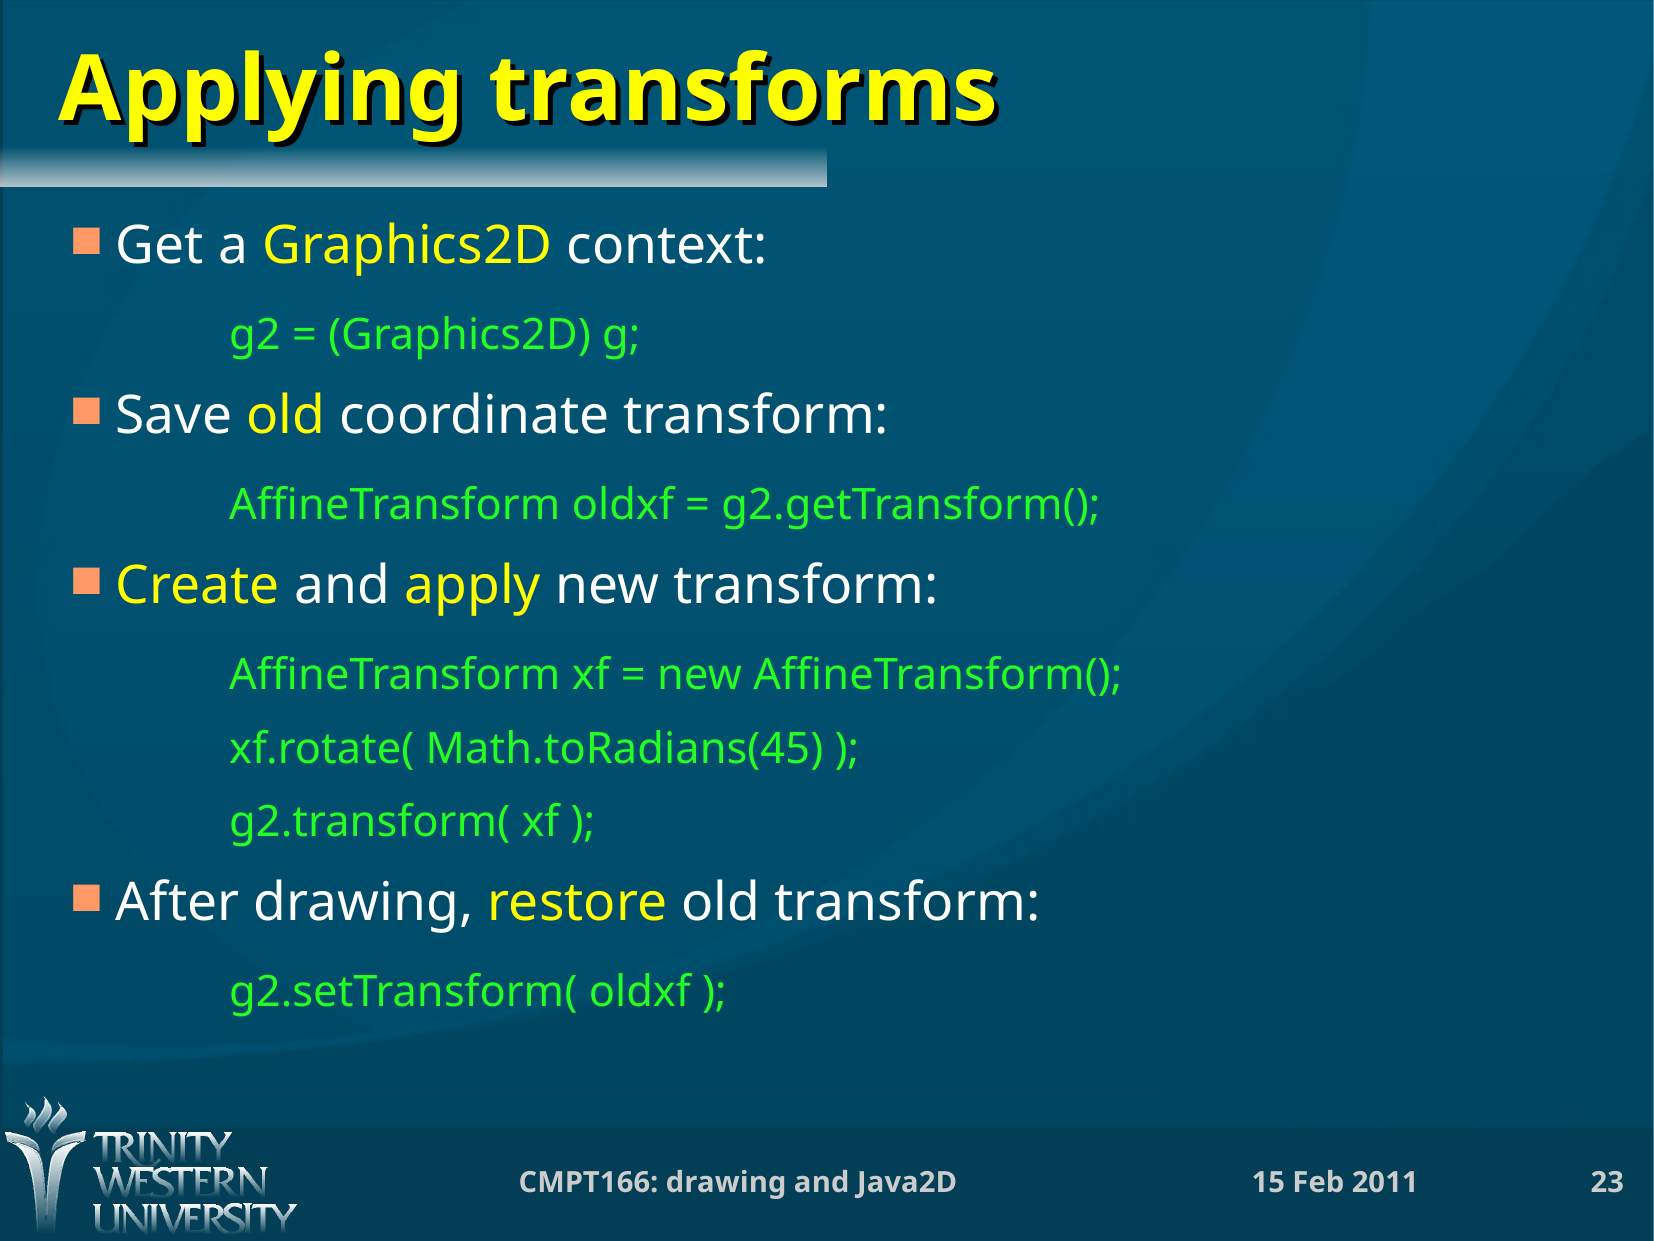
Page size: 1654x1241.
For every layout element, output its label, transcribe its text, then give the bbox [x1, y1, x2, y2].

list Get a Graphics2D context: g2 = (Graphics2D) g; Save old coordinate transform: AffineTransform oldxf = g2.getTransform(); Create and apply new transform: AffineTransform xf = new AffineTransform(); xf.rotate( Math.toRadians(45) ); g2.transform( xf ); After drawing, restore old transform: g2.setTransform( oldxf ); [59, 206, 1625, 1026]
picture [38, 1227, 54, 1232]
title Applying transforms [59, 19, 1595, 148]
title Drawing text [0, 154, 827, 158]
